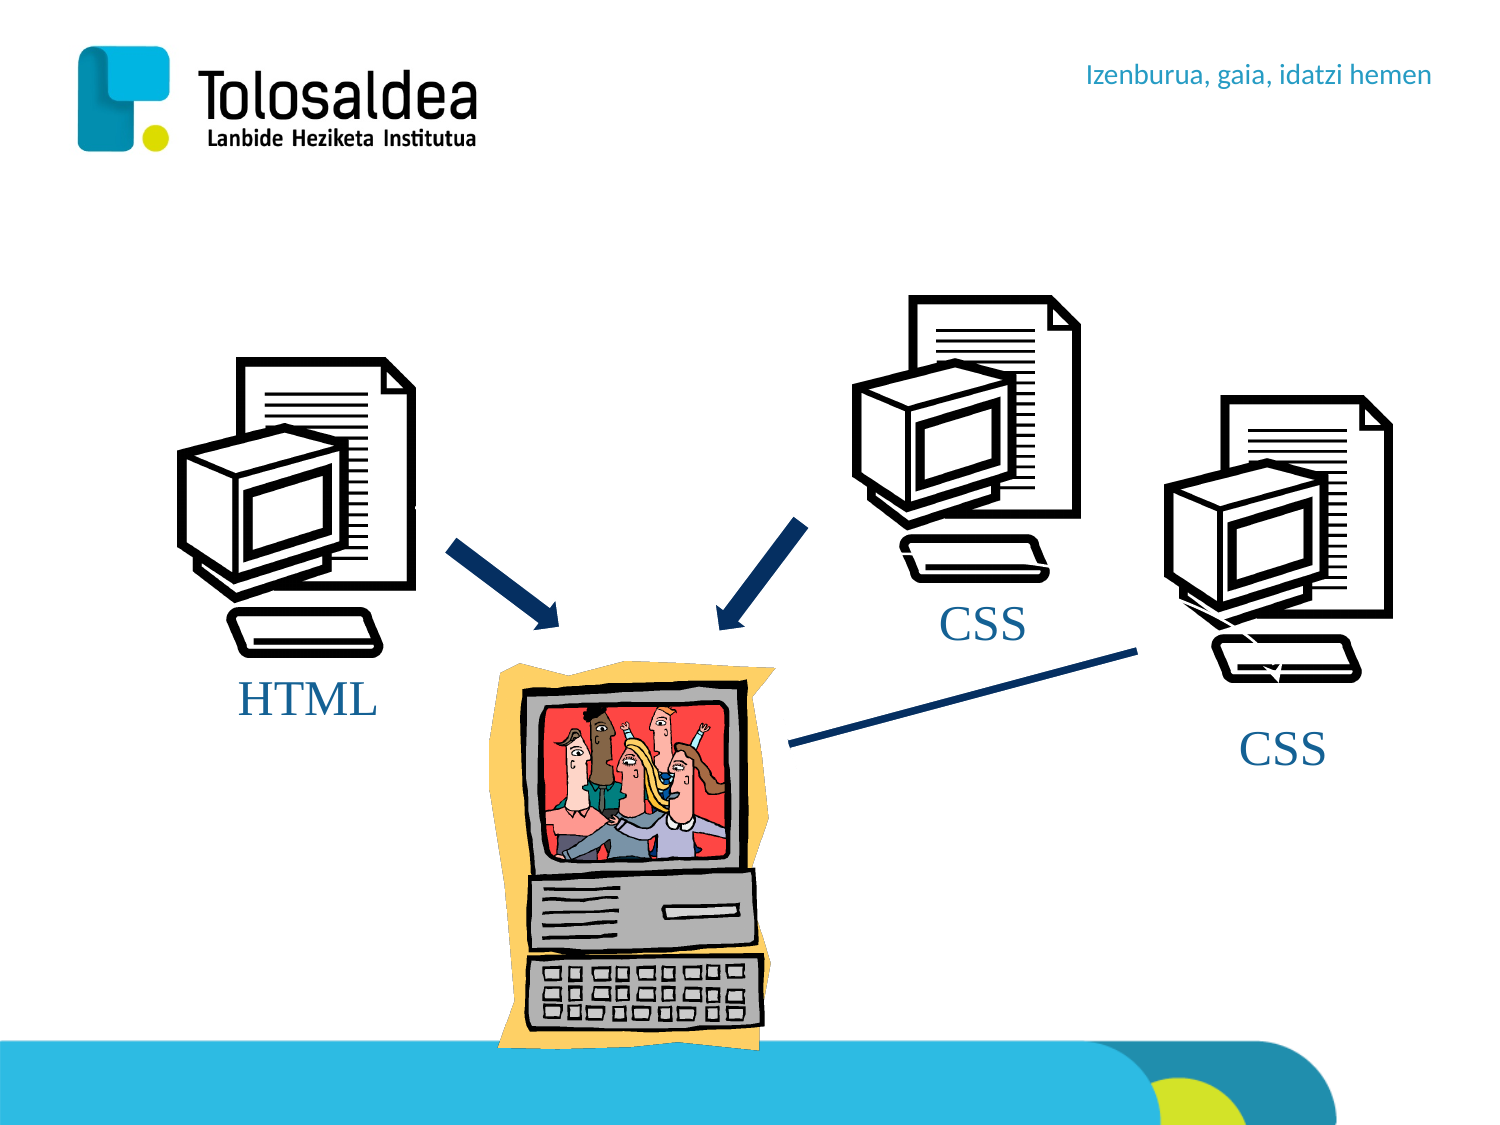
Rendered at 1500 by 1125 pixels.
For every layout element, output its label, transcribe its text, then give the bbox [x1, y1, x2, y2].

picture [58, 23, 504, 178]
picture [0, 657, 1353, 1125]
text_box CSS [852, 582, 1115, 658]
text_box [443, 536, 560, 632]
picture [852, 295, 1081, 570]
picture [1164, 395, 1393, 683]
text_box [783, 646, 1140, 769]
text_box [714, 515, 810, 632]
text_box HTML [177, 657, 440, 733]
text_box CSS [1152, 707, 1415, 783]
picture [852, 555, 1081, 582]
picture [177, 357, 416, 657]
